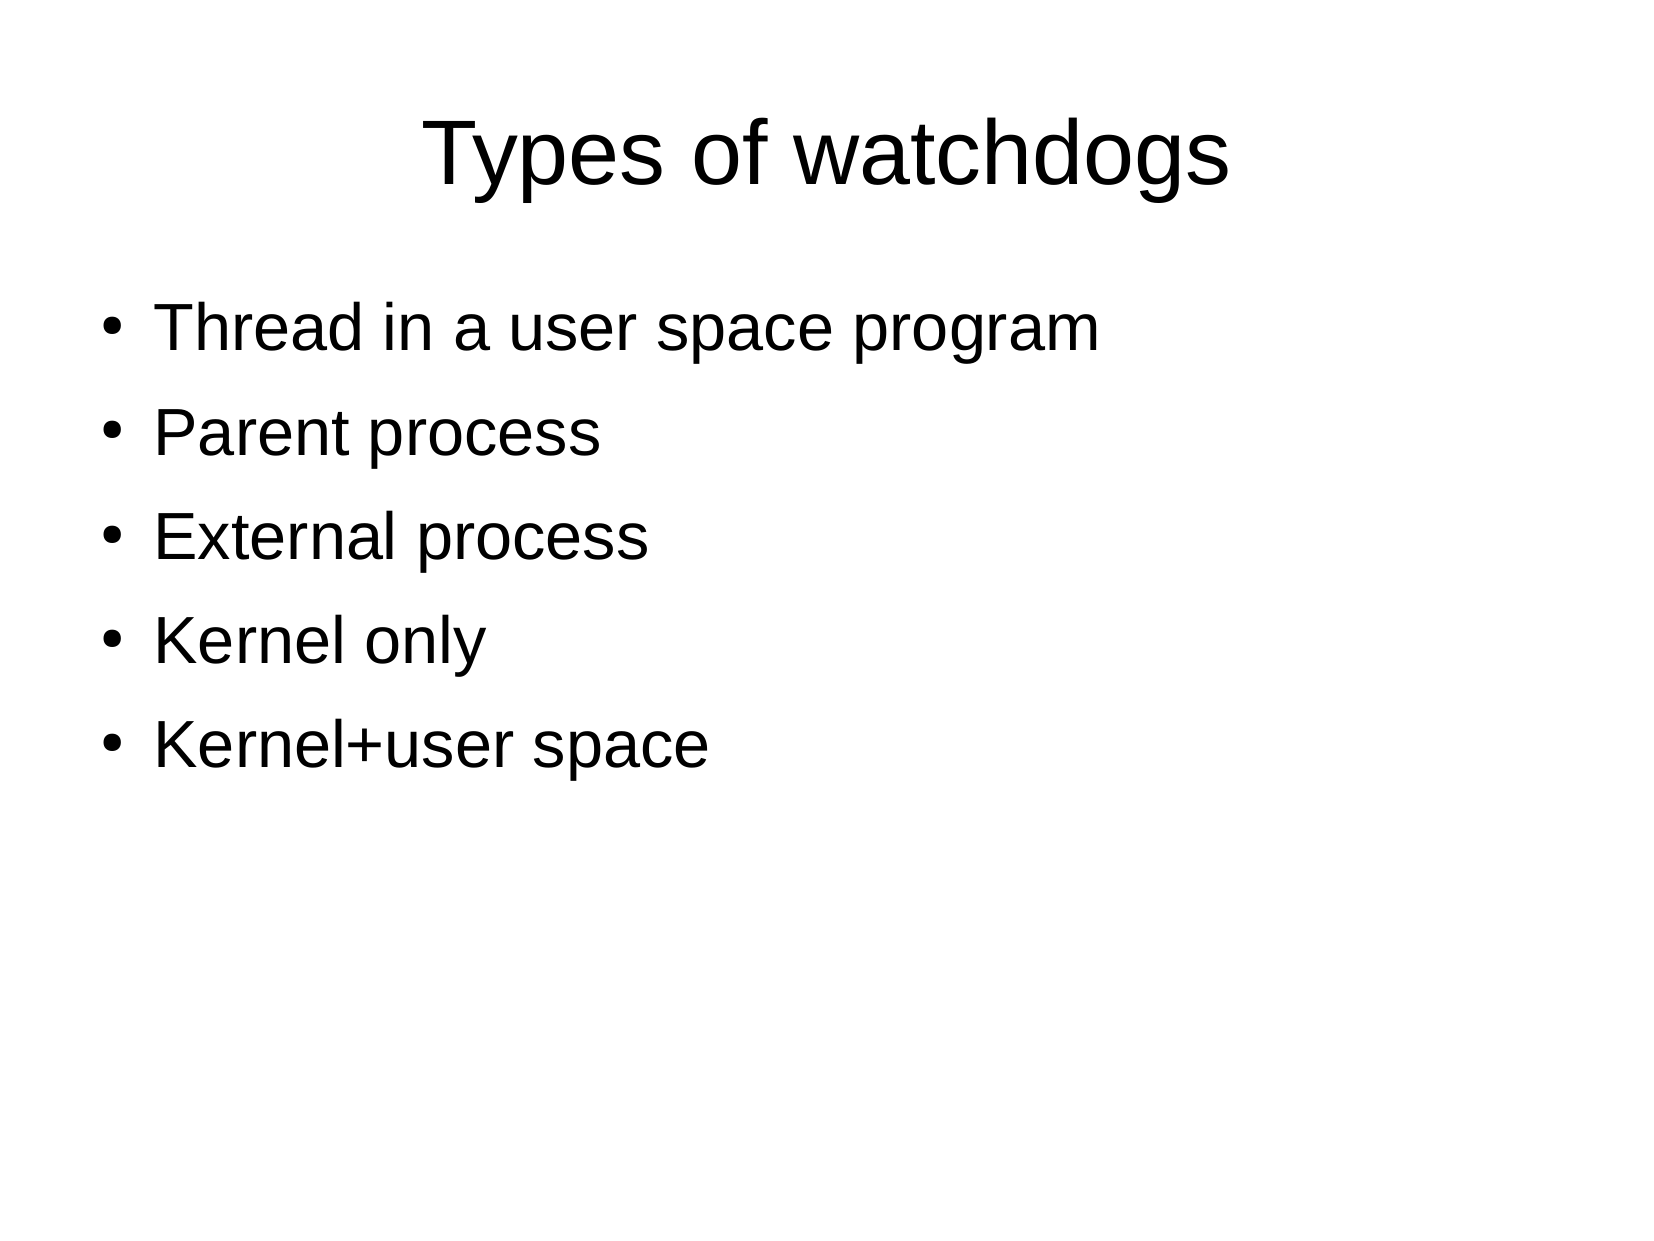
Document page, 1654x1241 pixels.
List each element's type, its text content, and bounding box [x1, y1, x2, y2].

list Thread in a user space program Parent process External process Kernel only Kernel+user space [82, 290, 1571, 1010]
title Types of watchdogs [82, 49, 1571, 257]
